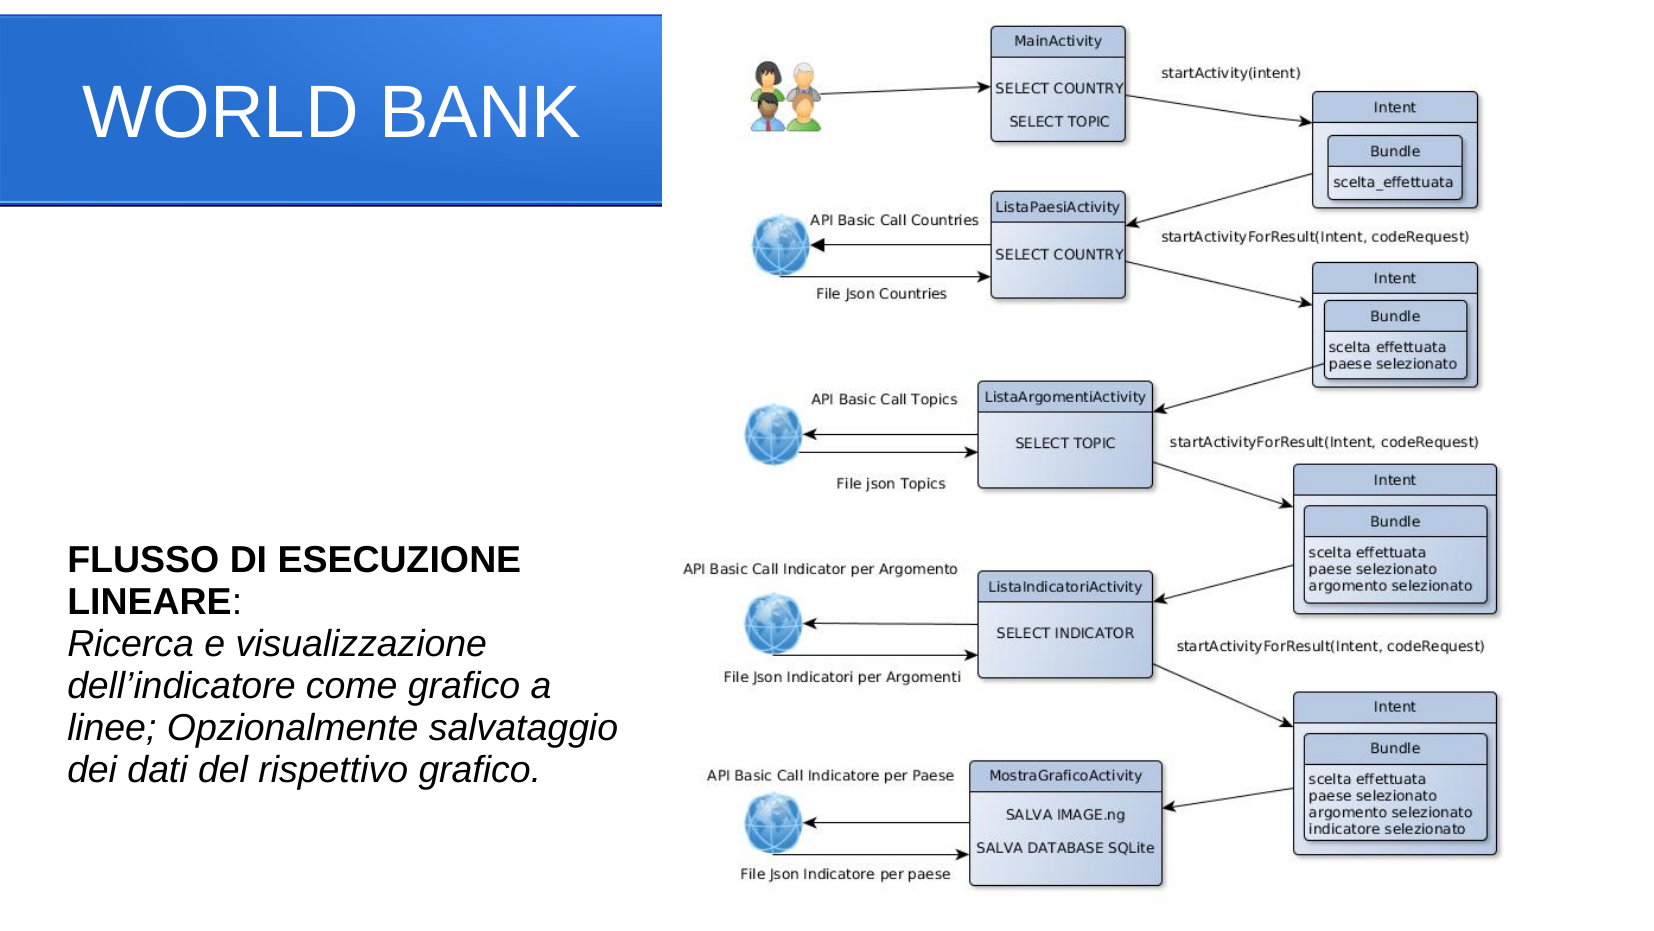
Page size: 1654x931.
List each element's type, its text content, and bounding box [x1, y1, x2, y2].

picture [662, 8, 1515, 904]
title WORLD BANK [82, 35, 662, 189]
text_box FLUSSO DI ESECUZIONE LINEARE: Ricerca e visualizzazione dell’indicatore come grafico a linee; Opzionalmente salvataggio dei dati del rispettivo grafico. [52, 531, 662, 883]
